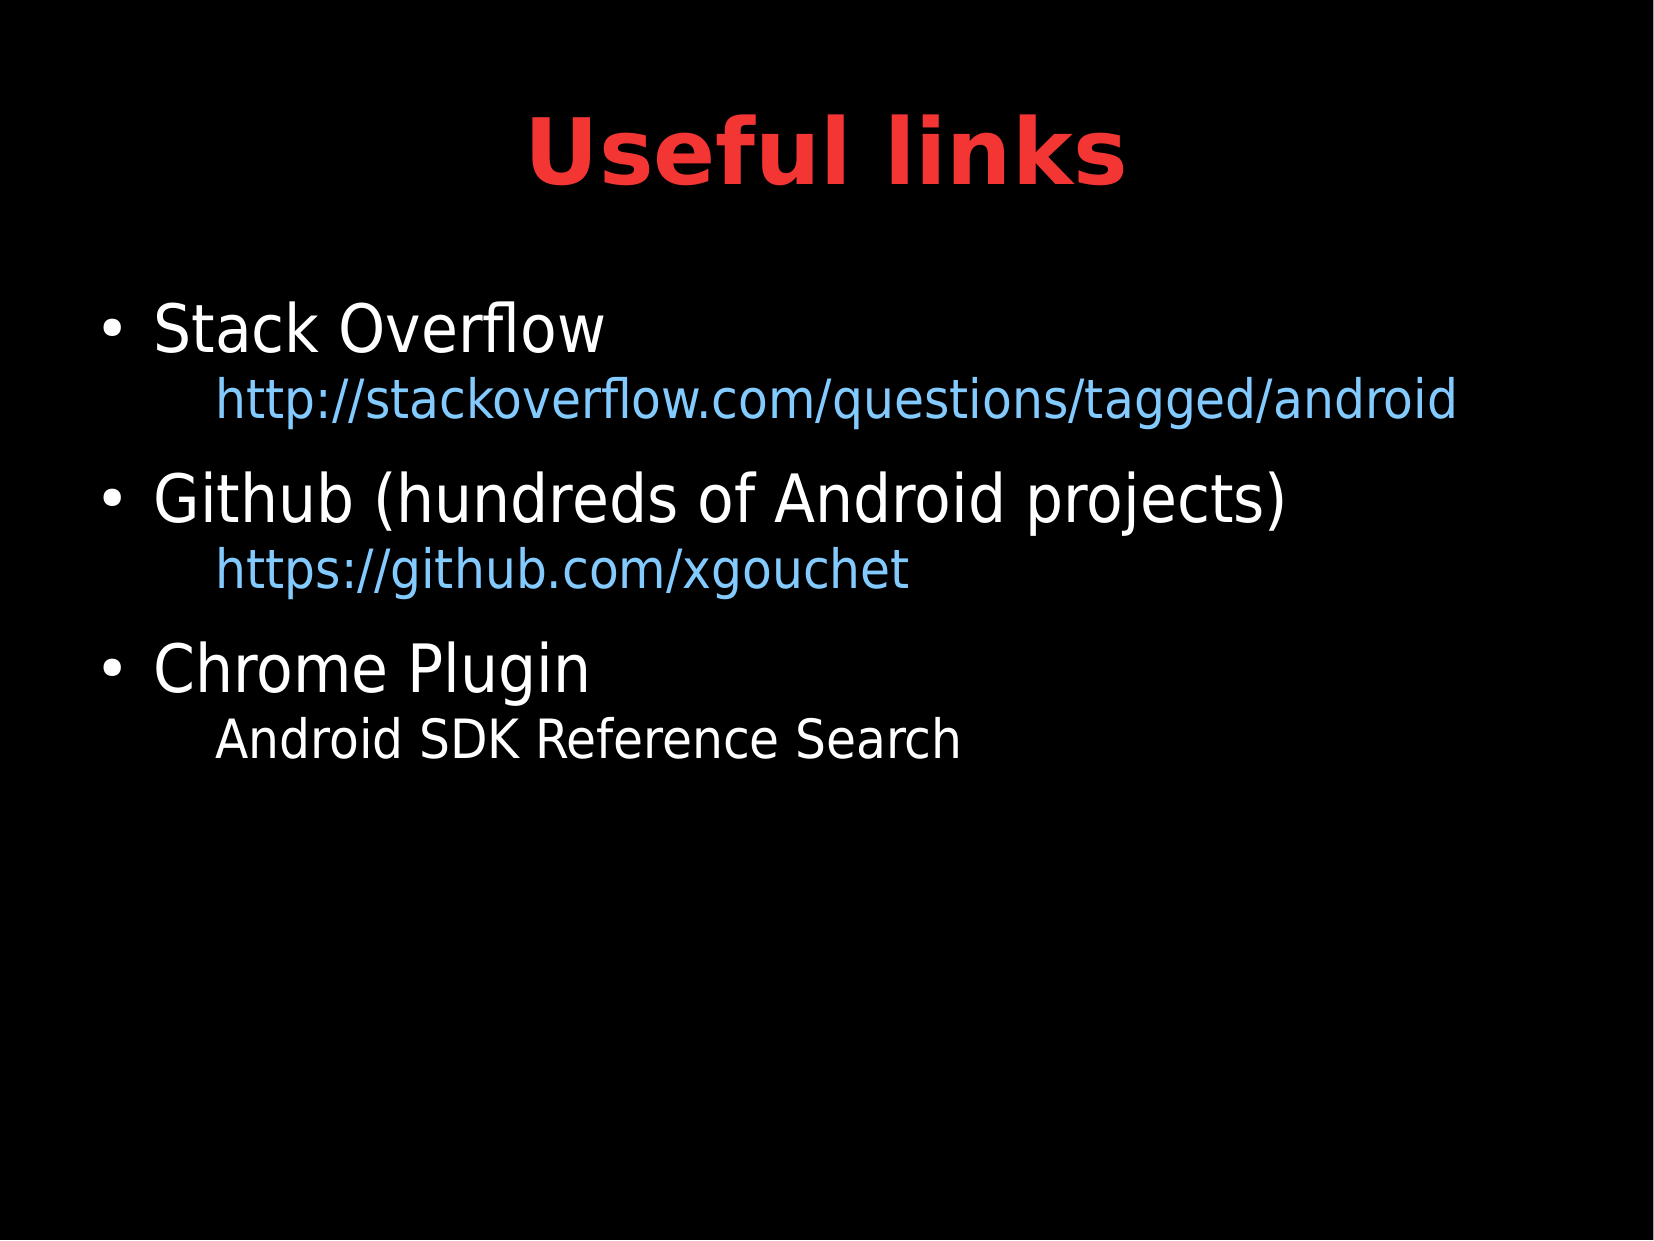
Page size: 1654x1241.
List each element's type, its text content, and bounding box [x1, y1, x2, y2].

title Useful links [82, 49, 1571, 257]
list Stack Overflow http://stackoverflow.com/questions/tagged/android Github (hundreds of Android projects) https://github.com/xgouchet Chrome Plugin Android SDK Reference Search [82, 290, 1538, 1010]
